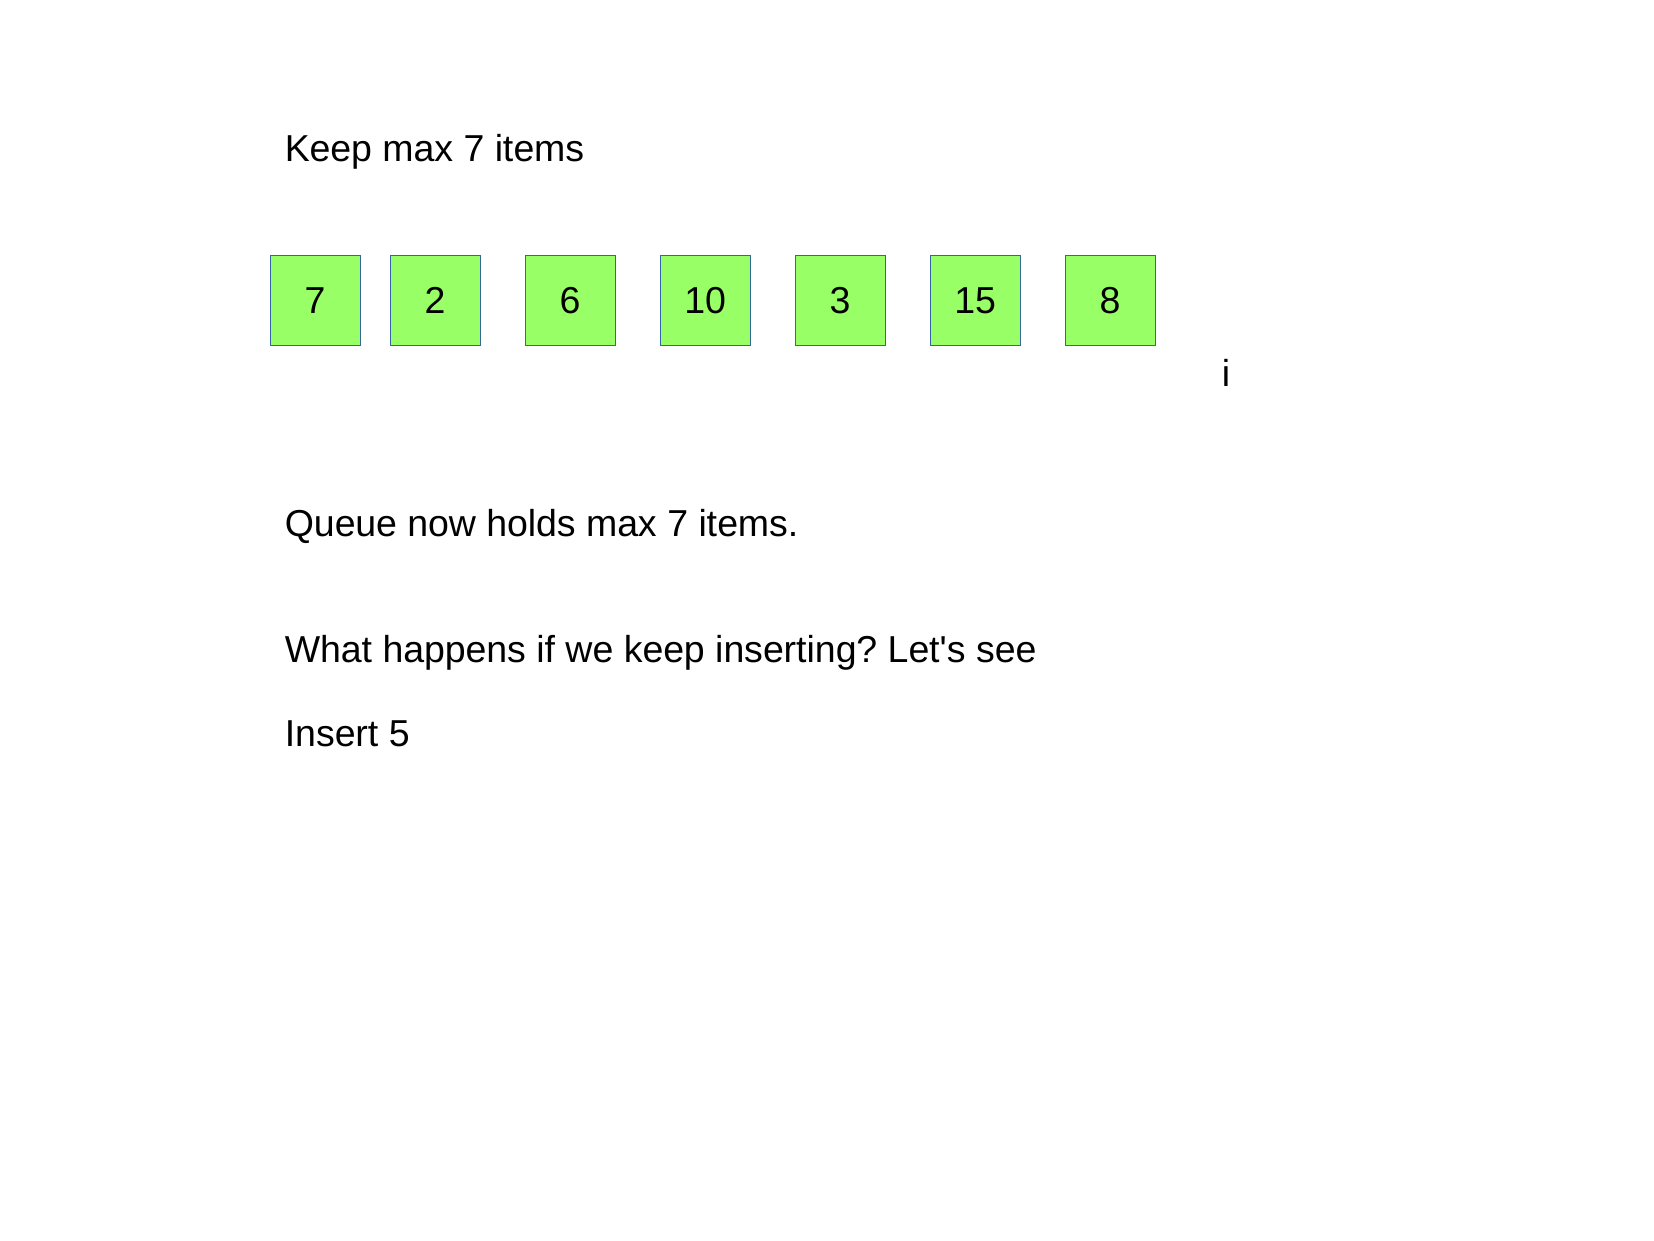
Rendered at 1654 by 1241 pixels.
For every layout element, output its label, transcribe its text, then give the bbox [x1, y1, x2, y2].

text_box 6 [525, 255, 616, 346]
text_box Queue now holds max 7 items. What happens if we keep inserting? Let's see Insert 5 [270, 495, 1052, 762]
text_box 3 [795, 255, 886, 346]
text_box i [1207, 345, 1246, 402]
text_box 2 [390, 255, 481, 346]
text_box 8 [1065, 255, 1156, 346]
text_box Keep max 7 items [270, 120, 600, 177]
text_box 15 [930, 255, 1021, 346]
text_box 10 [660, 255, 751, 346]
text_box 7 [270, 255, 361, 346]
